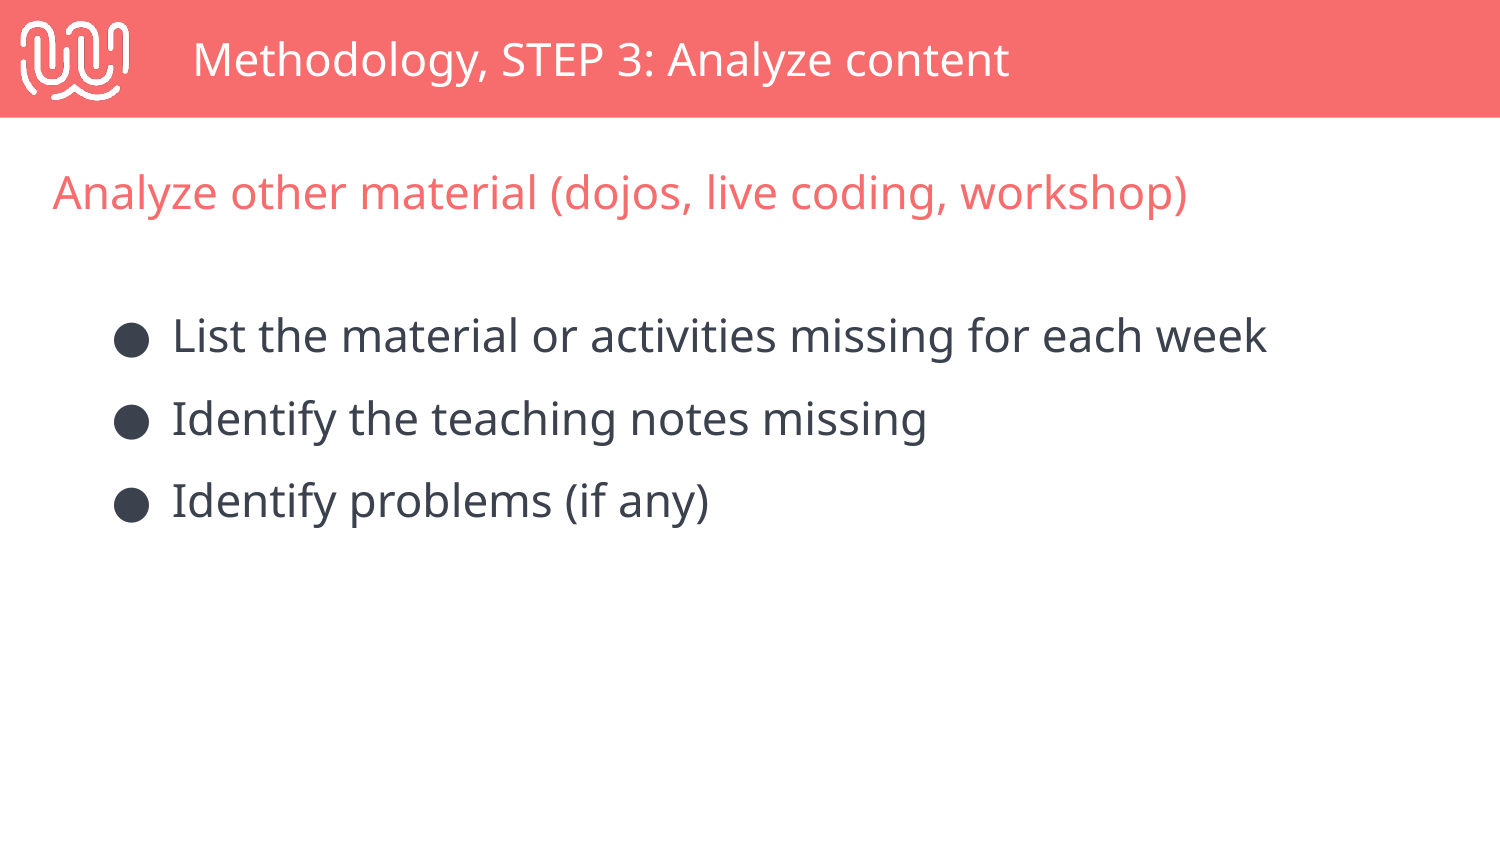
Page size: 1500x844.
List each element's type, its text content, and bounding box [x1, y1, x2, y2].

title Analyze other material (dojos, live coding, workshop) [52, 132, 1299, 251]
list List the material or activities missing for each week Identify the teaching notes missing Identify problems (if any) [96, 224, 1439, 647]
title Methodology, STEP 3: Analyze content [192, 0, 1245, 118]
picture [20, 20, 134, 101]
